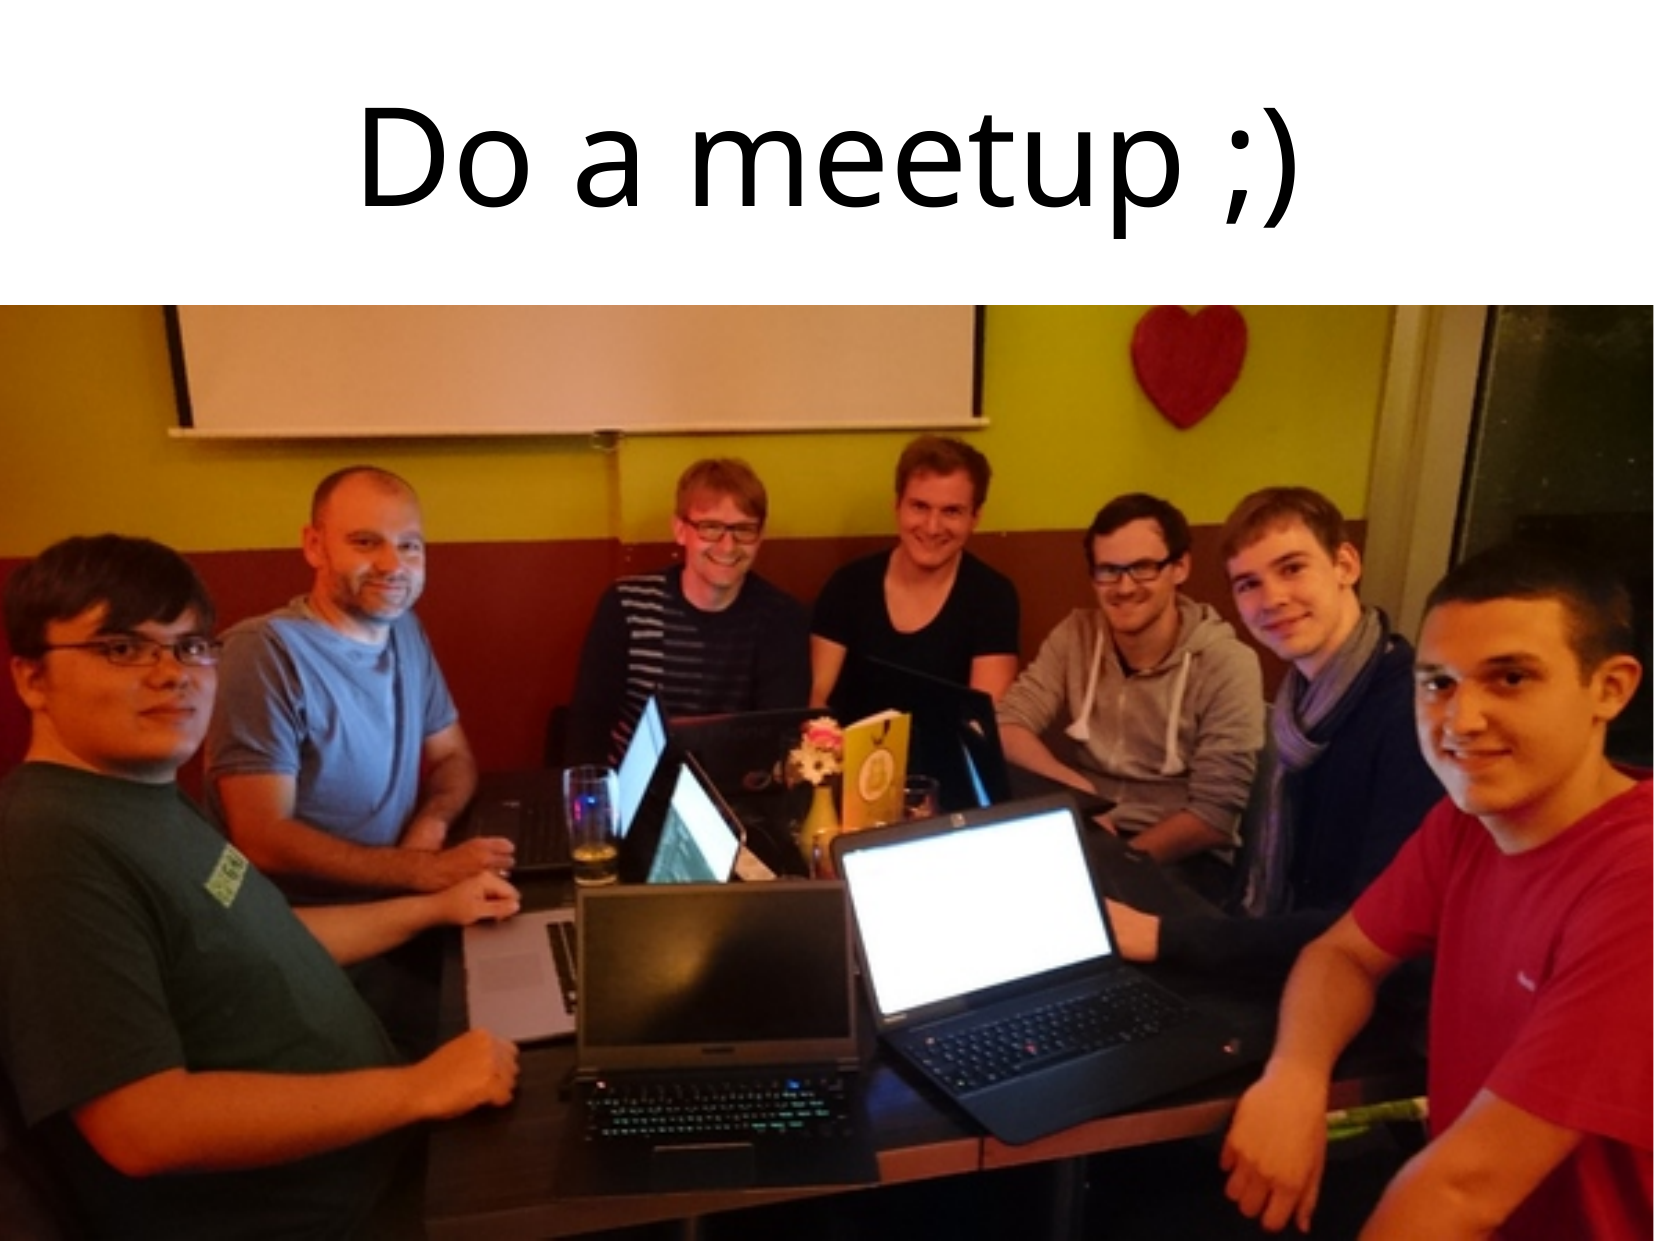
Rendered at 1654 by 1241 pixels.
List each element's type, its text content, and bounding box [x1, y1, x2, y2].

title Do a meetup ;) [82, 49, 1571, 257]
picture [0, 305, 1654, 1241]
